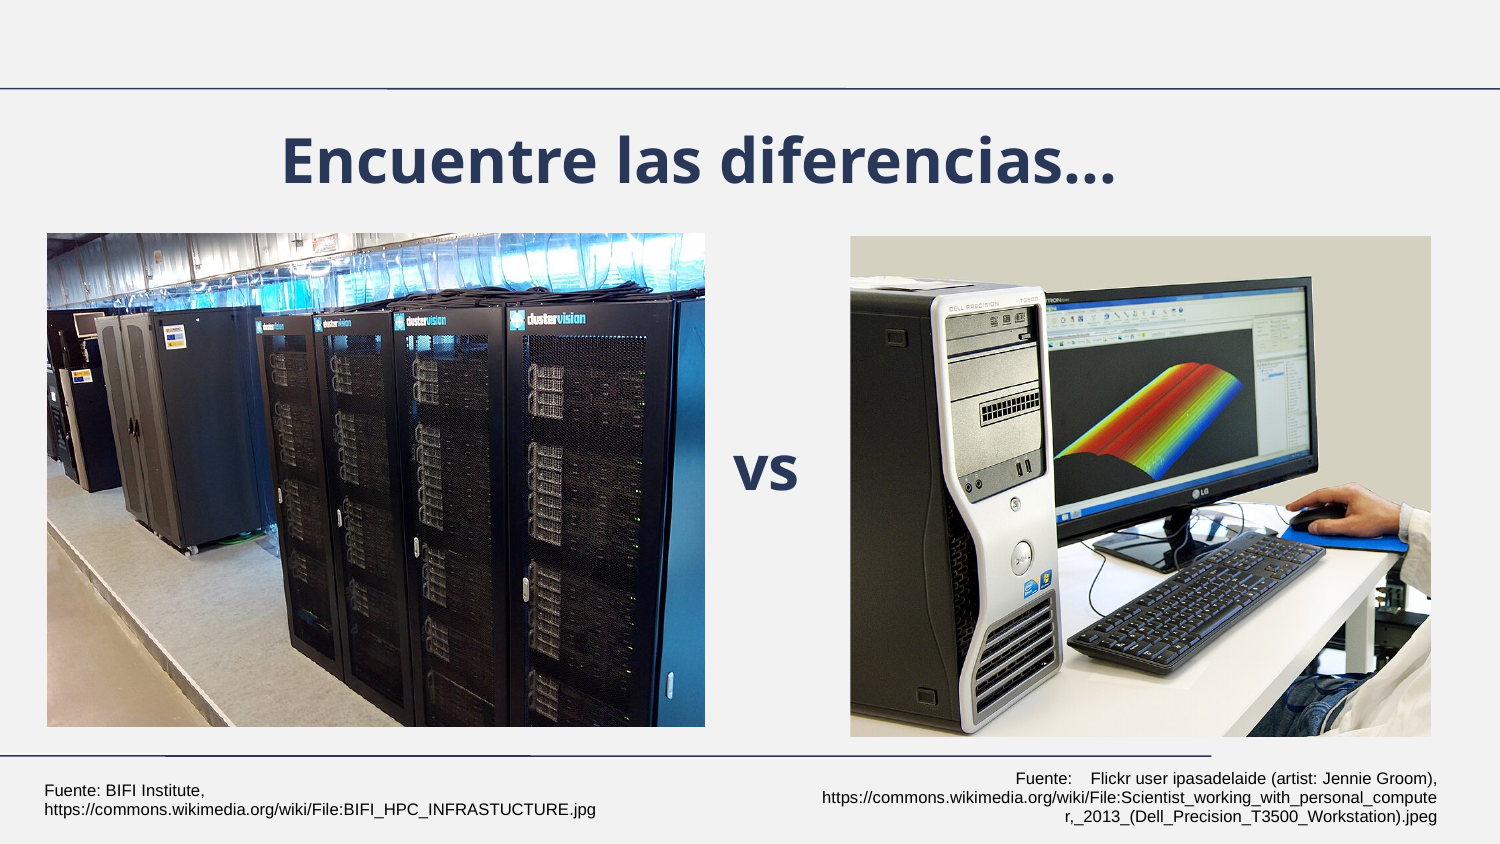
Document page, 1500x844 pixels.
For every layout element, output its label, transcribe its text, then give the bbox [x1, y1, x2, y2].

text_box Encuentre las diferencias... [265, 109, 1300, 207]
picture [47, 233, 705, 727]
text_box Fuente: BIFI Institute, https://commons.wikimedia.org/wiki/File:BIFI_HPC_INFRASTUCTURE.jpg [29, 773, 680, 827]
text_box Fuente: Flickr user ipasadelaide (artist: Jennie Groom), https://commons.wikimedia.org/wiki/File:Scientist_working_with_personal_computer,_2013_(Dell_Precision_T3500_Workstation).jpeg [803, 761, 1453, 834]
picture [850, 236, 1431, 737]
text_box vs [718, 416, 828, 505]
